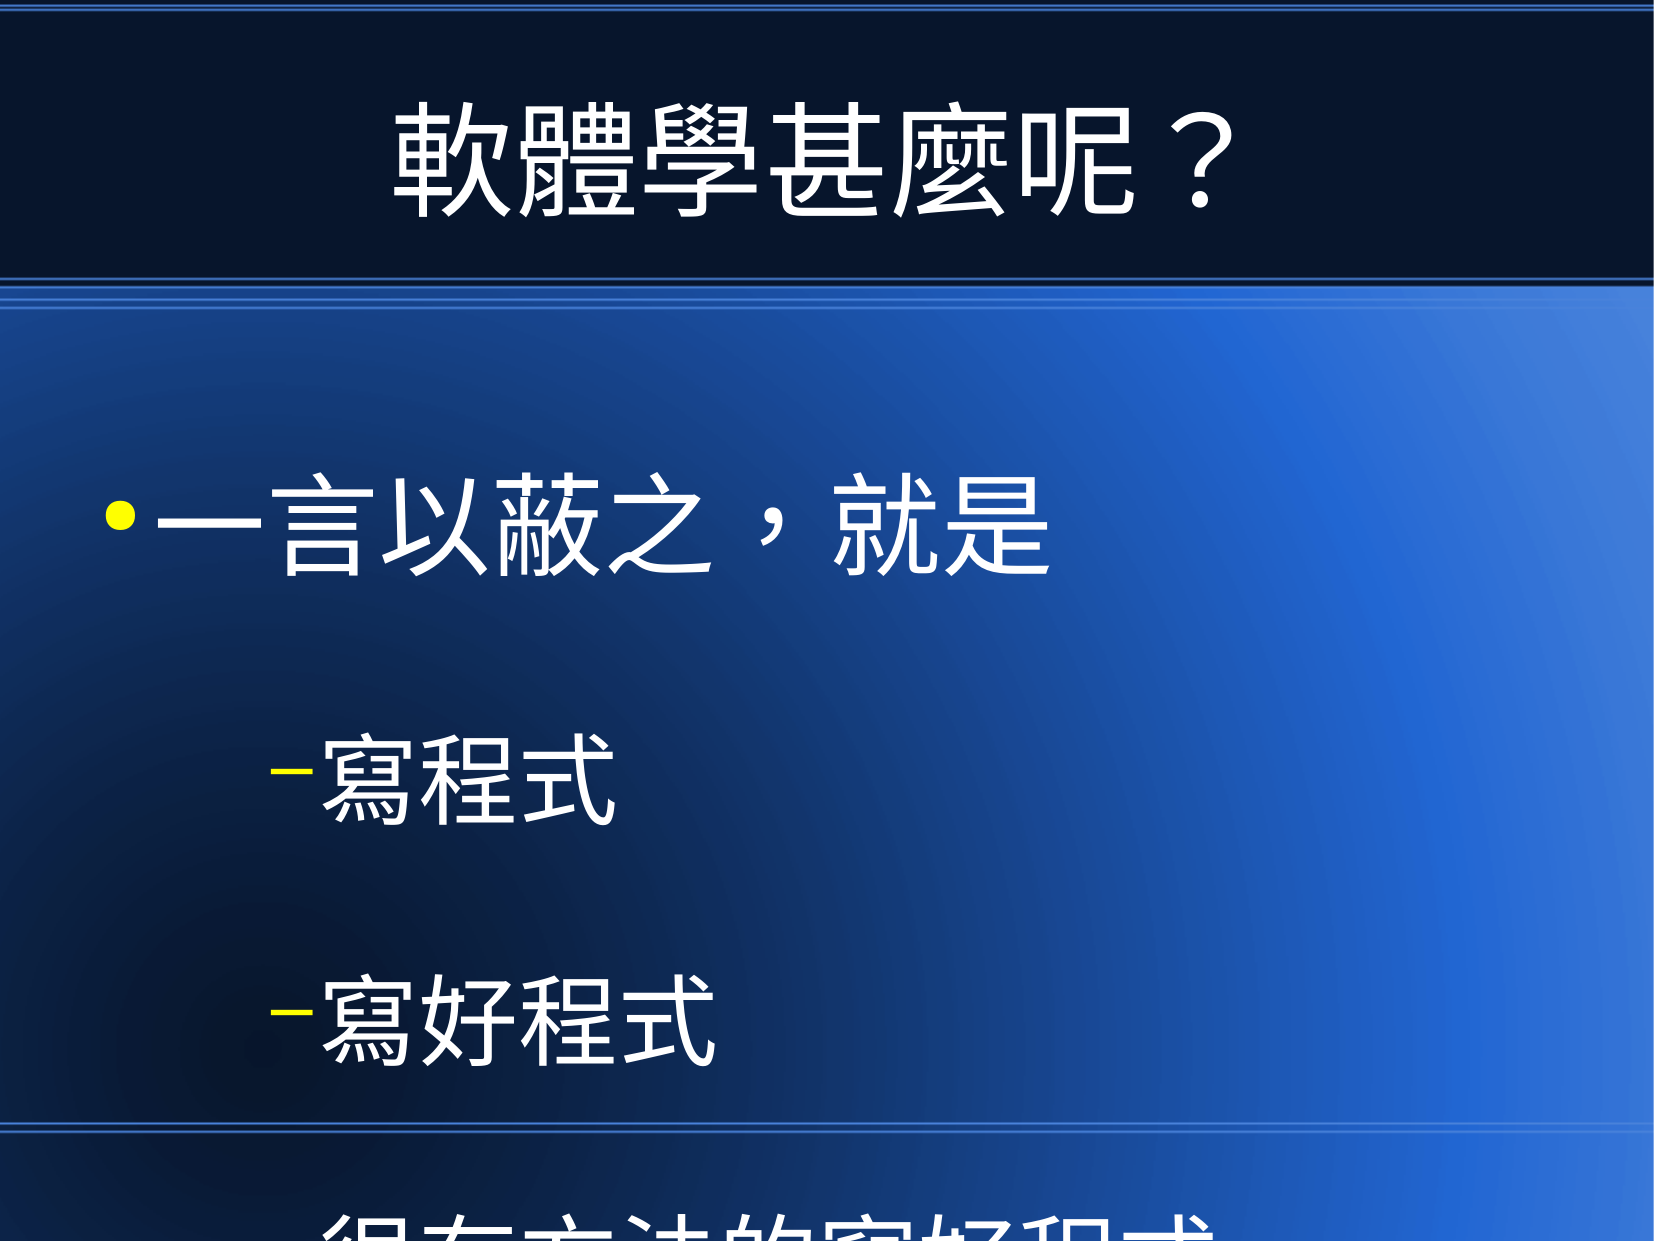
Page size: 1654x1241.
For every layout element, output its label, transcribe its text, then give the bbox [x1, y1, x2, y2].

picture [0, 0, 1654, 1241]
list 一言以蔽之，就是 寫程式 寫好程式 很有方法的寫好程式 [82, 355, 1571, 1241]
title 軟體學甚麼呢？ [82, 49, 1571, 257]
